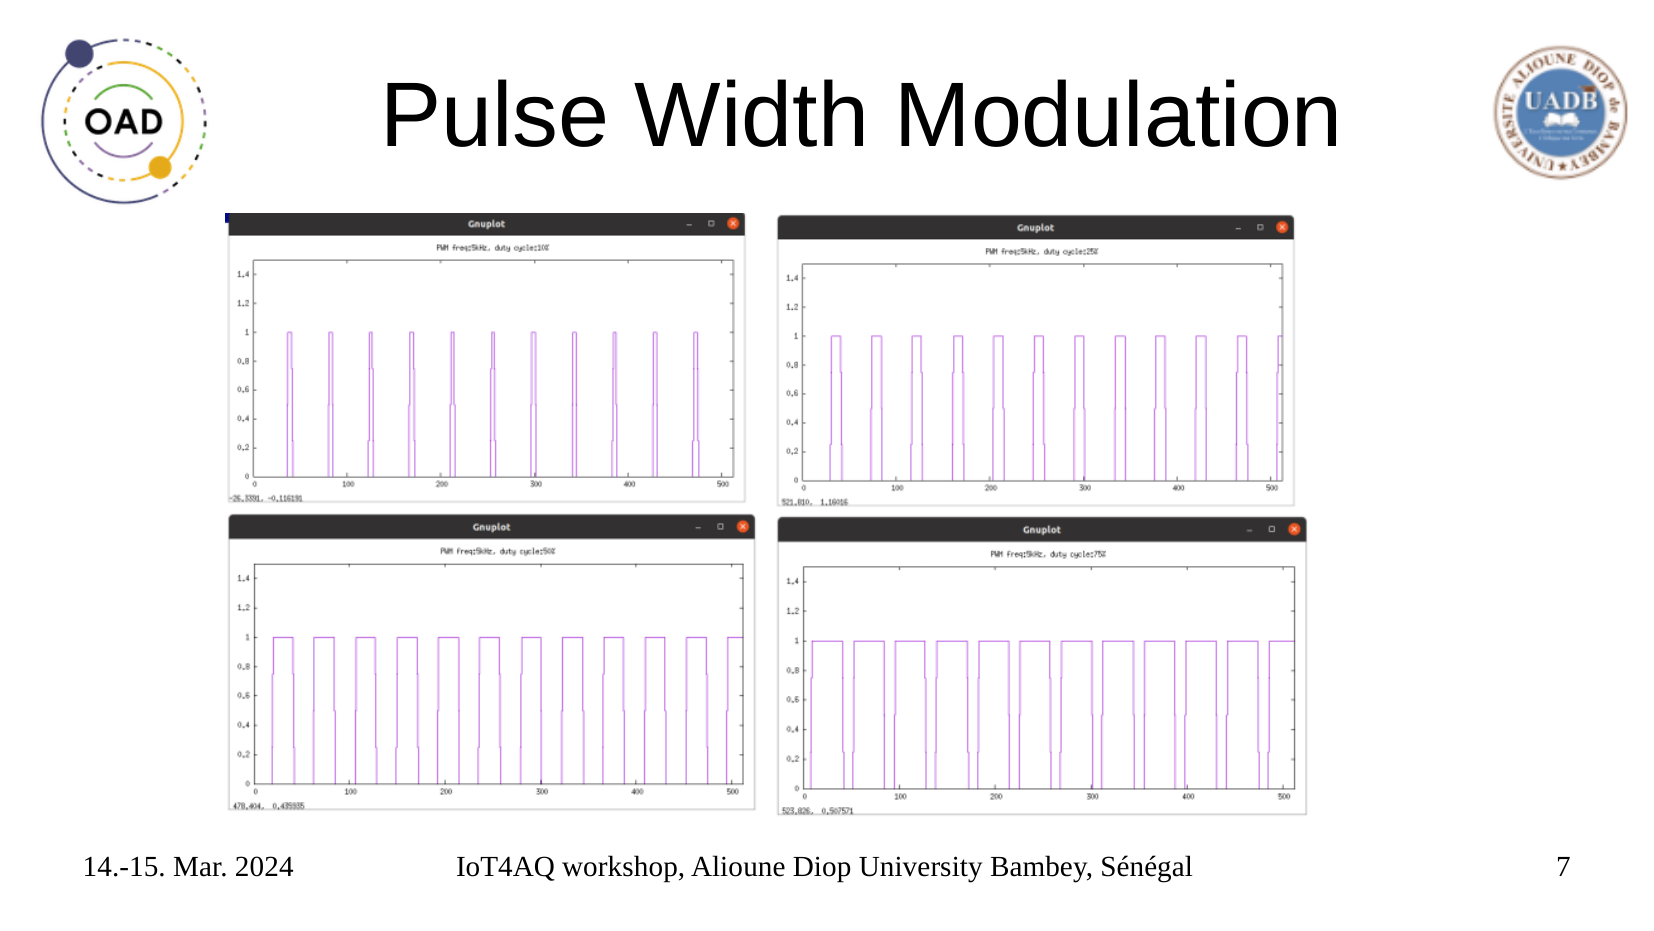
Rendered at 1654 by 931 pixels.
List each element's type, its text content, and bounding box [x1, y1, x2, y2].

picture [1482, 37, 1641, 188]
picture [0, 24, 1313, 826]
title Pulse Width Modulation [278, 37, 1446, 193]
